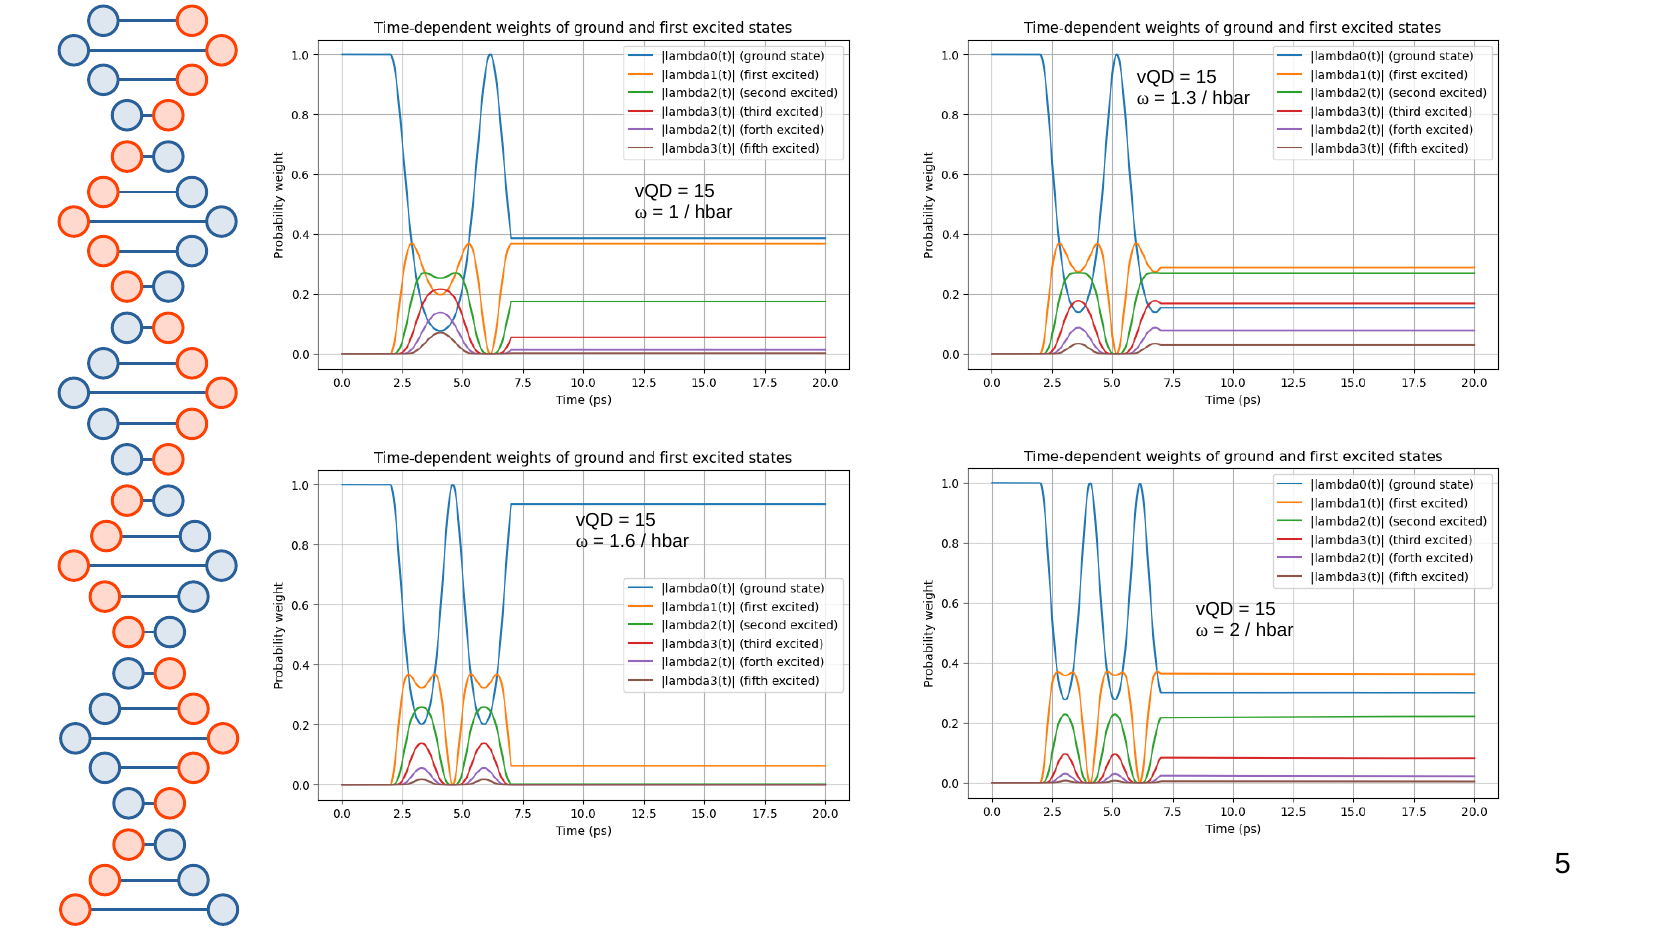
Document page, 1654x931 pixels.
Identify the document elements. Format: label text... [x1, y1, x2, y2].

picture [265, 442, 857, 845]
picture [915, 12, 1506, 414]
text_box vQD = 15 ω = 1.3 / hbar [1122, 59, 1270, 119]
text_box vQD = 15 ω = 1.6 / hbar [561, 501, 709, 562]
picture [265, 12, 857, 414]
text_box vQD = 15 ω = 2 / hbar [1181, 590, 1329, 650]
text_box vQD = 15 ω = 1 / hbar [620, 172, 768, 232]
picture [915, 442, 1506, 843]
